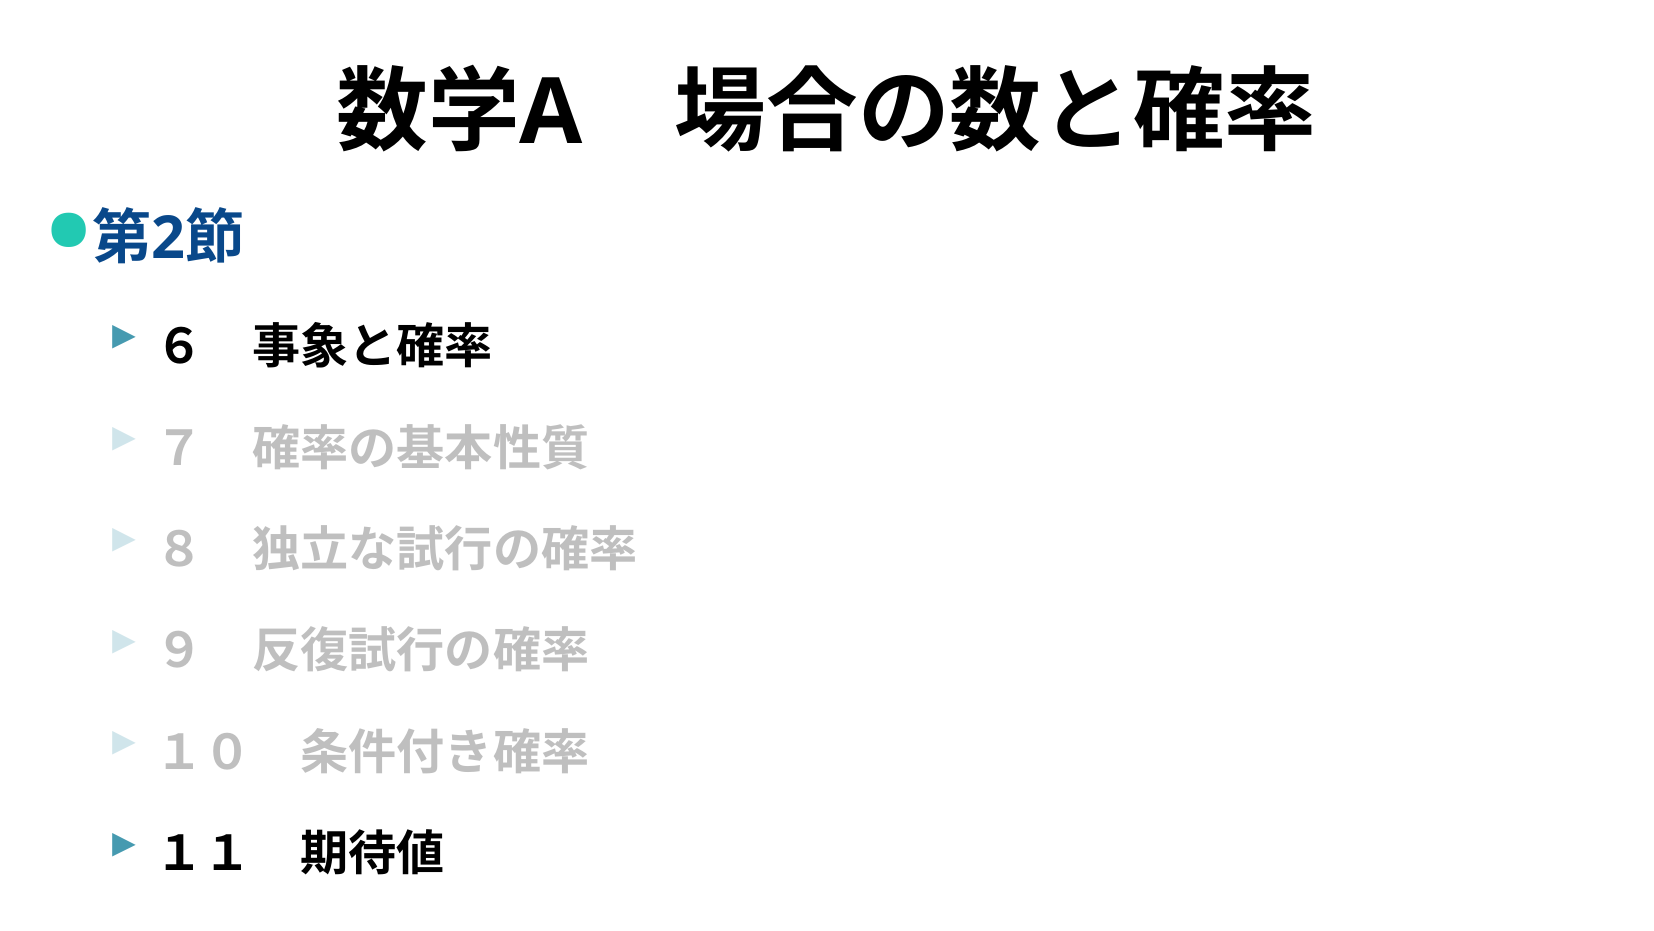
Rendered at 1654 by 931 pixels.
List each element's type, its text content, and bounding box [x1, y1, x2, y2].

text_box [59, 383, 1329, 827]
title 数学A 場合の数と確率 [29, 29, 1625, 177]
list 第2節 ６ 事象と確率 ７ 確率の基本性質 ８ 独立な試行の確率 ９ 反復試行の確率 １０ 条件付き確率 １１ 期待値 [29, 177, 1625, 886]
